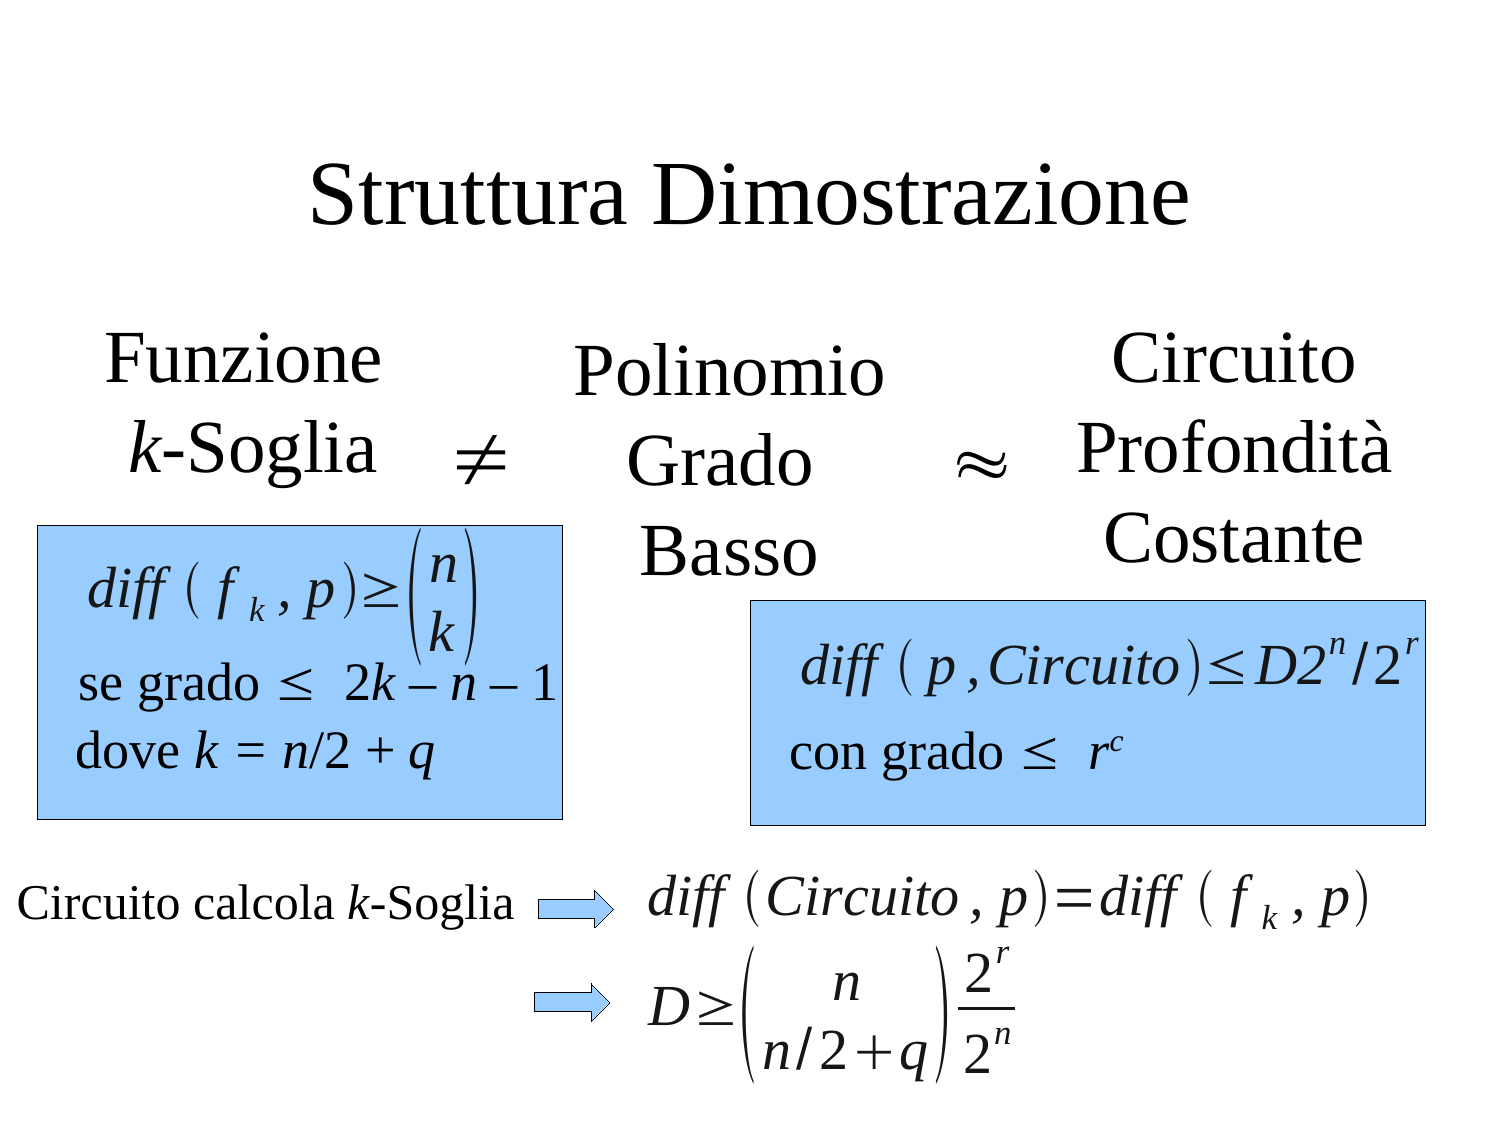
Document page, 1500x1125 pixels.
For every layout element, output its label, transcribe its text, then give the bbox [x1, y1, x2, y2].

text_box  [406, 393, 557, 525]
title Struttura Dimostrazione [112, 99, 1388, 288]
chart [792, 623, 1426, 699]
text_box se grado ≤ 2k – n – 1 [37, 639, 601, 719]
text_box [488, 525, 563, 639]
text_box [37, 525, 79, 639]
text_box dove k = n/2 + q [37, 706, 488, 787]
text_box ≈ [932, 399, 1007, 515]
text_box [750, 600, 1426, 826]
text_box Funzione k-Soglia [24, 299, 482, 495]
chart [637, 864, 1378, 1088]
text_box Circuito Profondità Costante [1006, 299, 1463, 585]
text_box [534, 983, 610, 1022]
chart [604, 442, 723, 502]
text_box con grado ≤ rc [675, 707, 1238, 788]
chart [79, 525, 488, 639]
text_box Polinomio Grado Basso [481, 312, 978, 598]
text_box [538, 890, 614, 928]
text_box [37, 719, 563, 820]
text_box Circuito calcola k-Soglia [1, 862, 640, 938]
